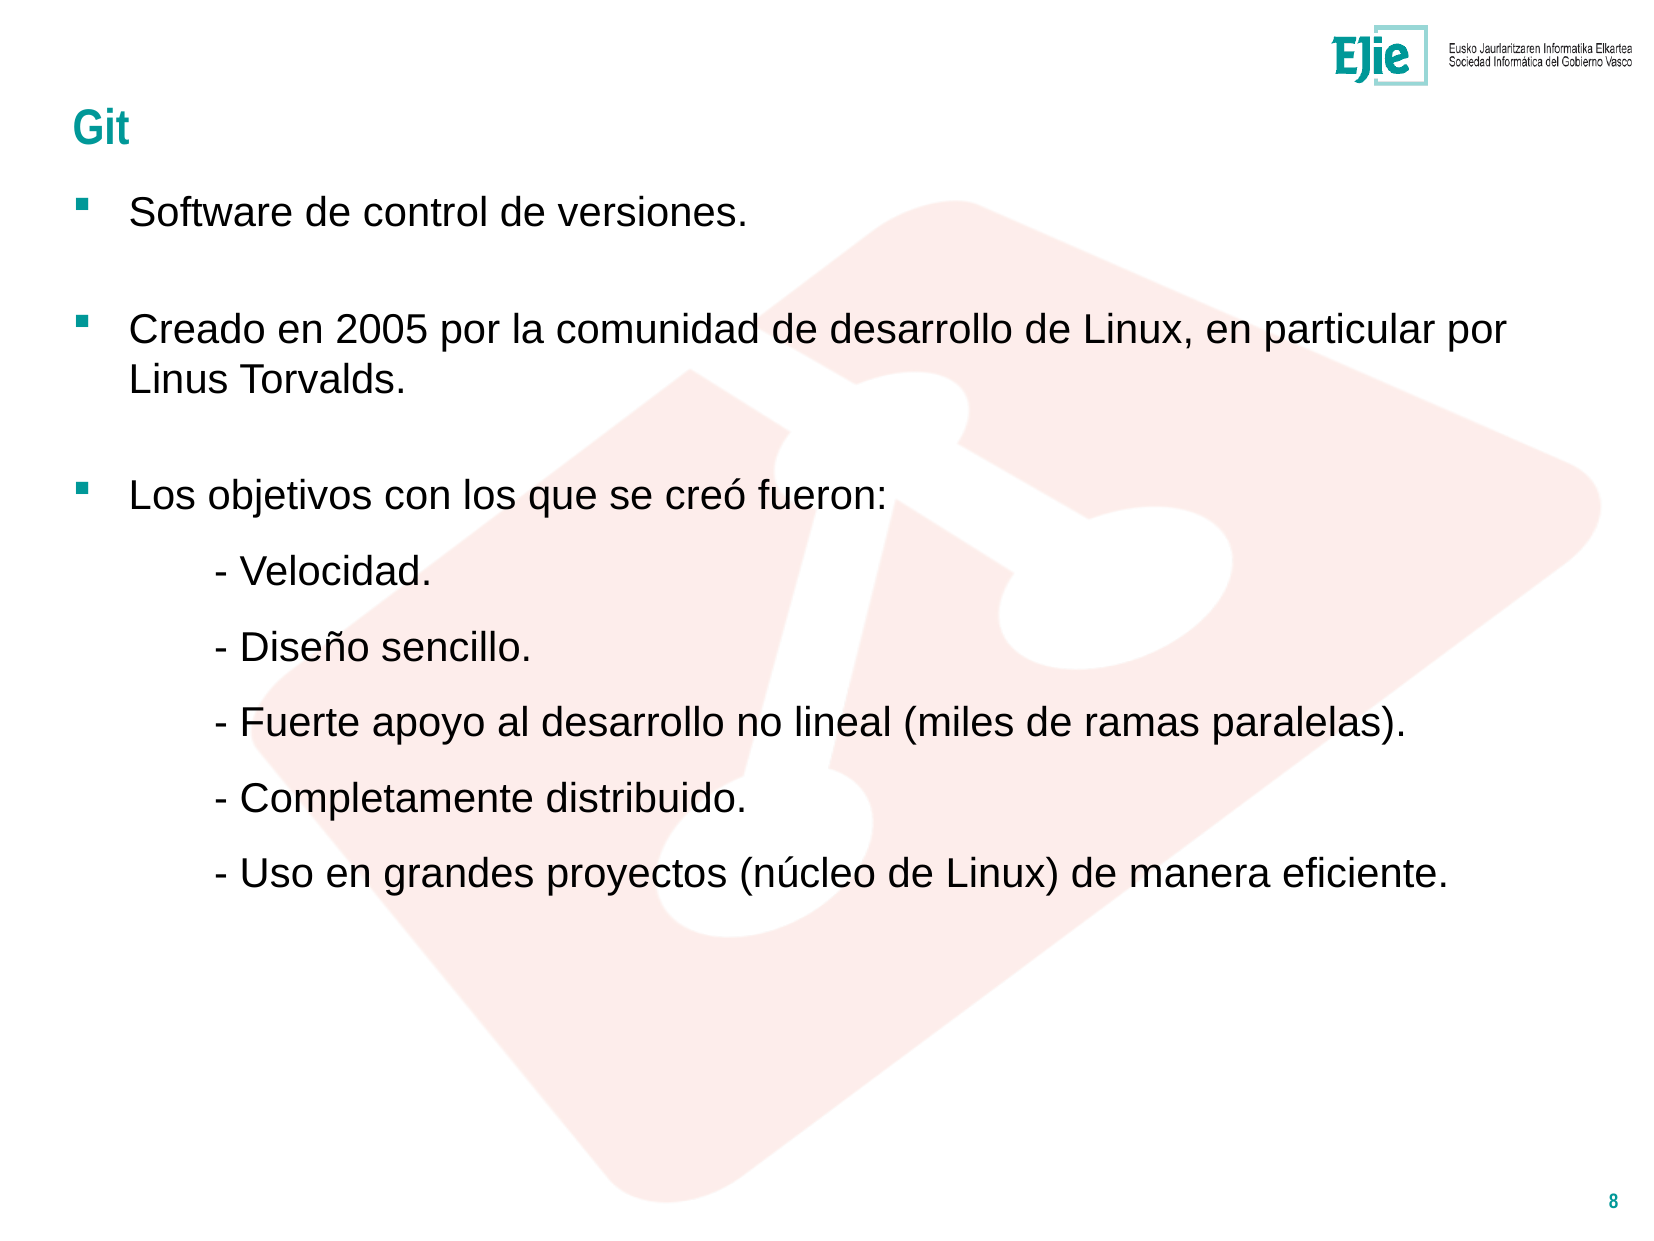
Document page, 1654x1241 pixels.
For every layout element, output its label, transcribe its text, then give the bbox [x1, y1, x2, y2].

title Git [57, 7, 1248, 162]
picture [0, 0, 1654, 1241]
list Software de control de versiones. Creado en 2005 por la comunidad de desarrollo de Linux, en particular por Linus Torvalds. Los objetivos con los que se creó fueron: - Velocidad. - Diseño sencillo. - Fuerte apoyo al desarrollo no lineal (miles de ramas paralelas). - Completamente distribuido. - Uso en grandes proyectos (núcleo de Linux) de manera eficiente. [57, 177, 1596, 599]
slide_number <número> [1583, 1166, 1644, 1233]
